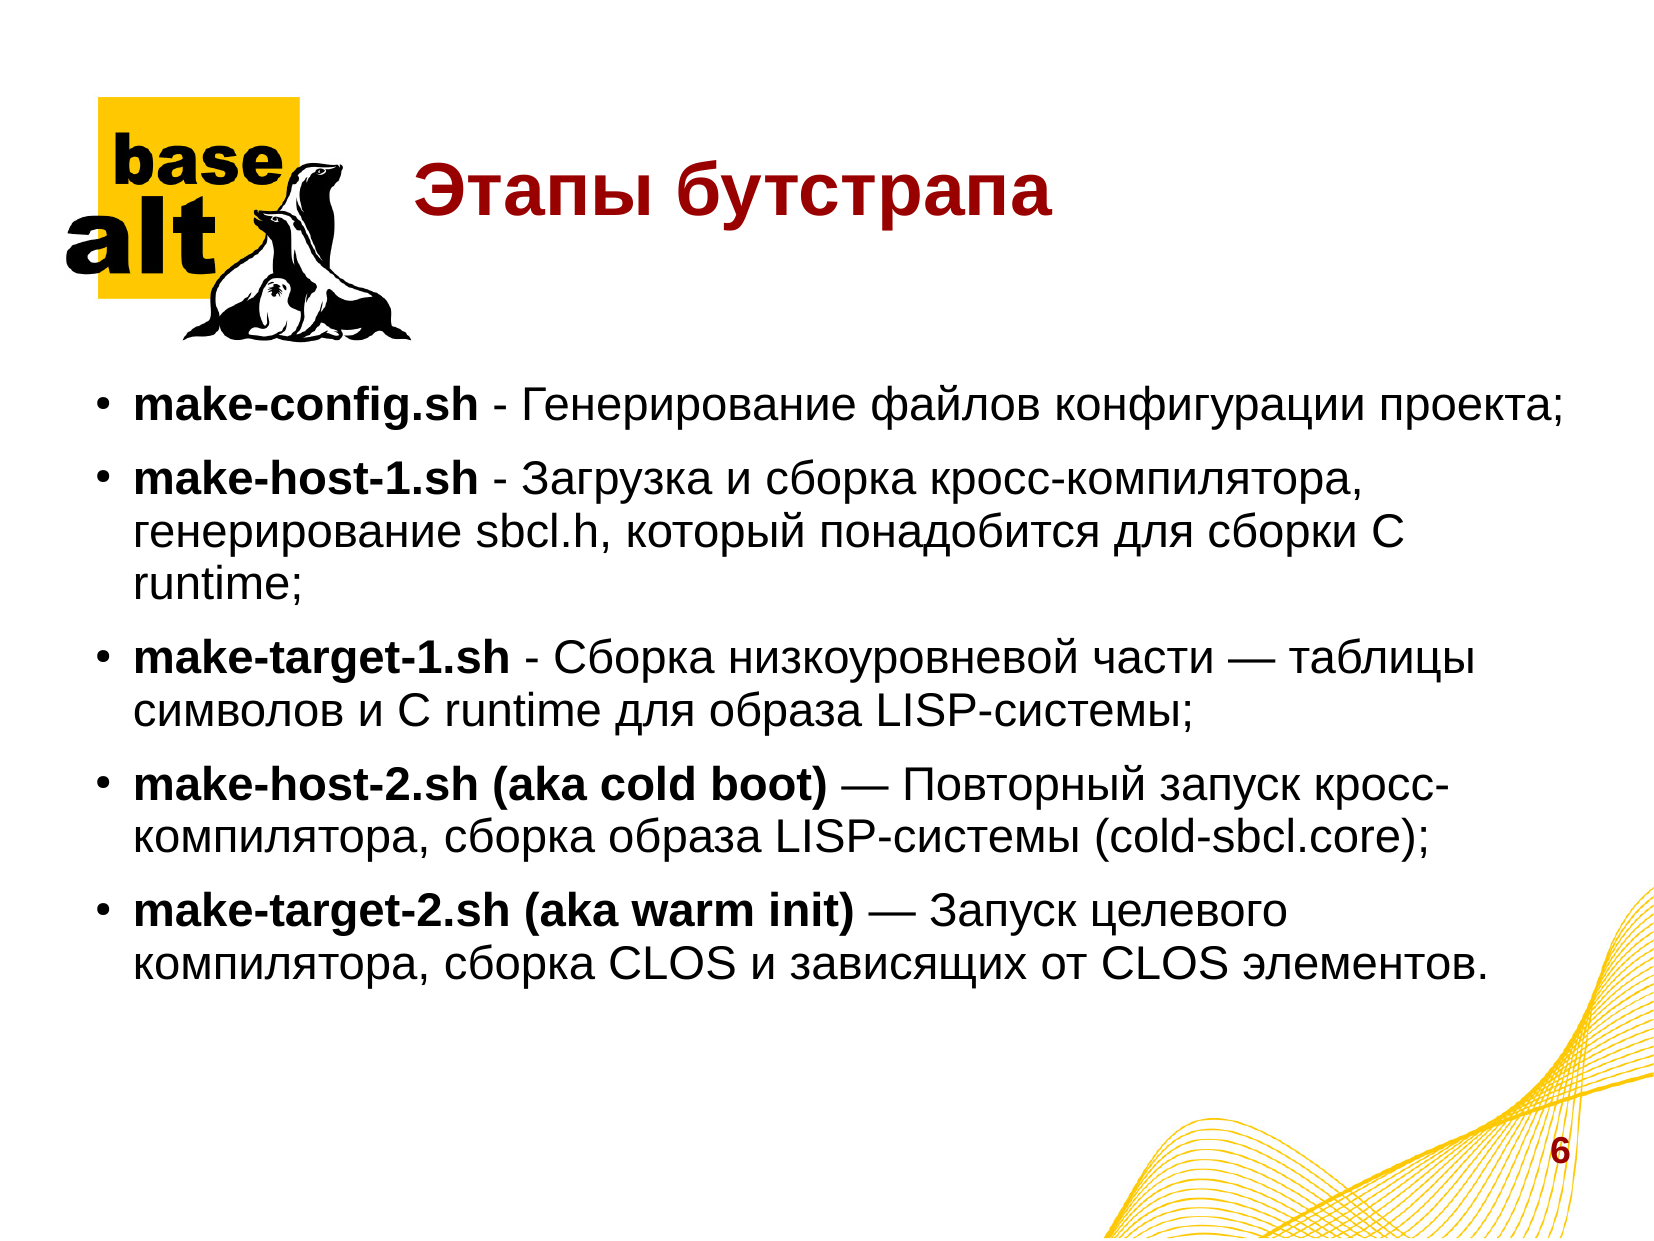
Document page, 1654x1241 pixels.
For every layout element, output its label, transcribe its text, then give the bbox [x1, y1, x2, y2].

list make-config.sh - Генерирование файлов конфигурации проекта; make-host-1.sh - Загрузка и сборка кросс-компилятора, генерирование sbcl.h, который понадобится для сборки C runtime; make-target-1.sh - Сборка низкоуровневой части — таблицы символов и C runtime для образа LISP-системы; make-host-2.sh (aka cold boot) — Повторный запуск кросс-компилятора, сборка образа LISP-системы (cold-sbcl.core); make-target-2.sh (aka warm init) — Запуск целевого компилятора, сборка CLOS и зависящих от CLOS элементов. [82, 377, 1571, 1010]
title Этапы бутстрапа [413, 82, 1571, 296]
picture [0, 0, 1654, 1241]
